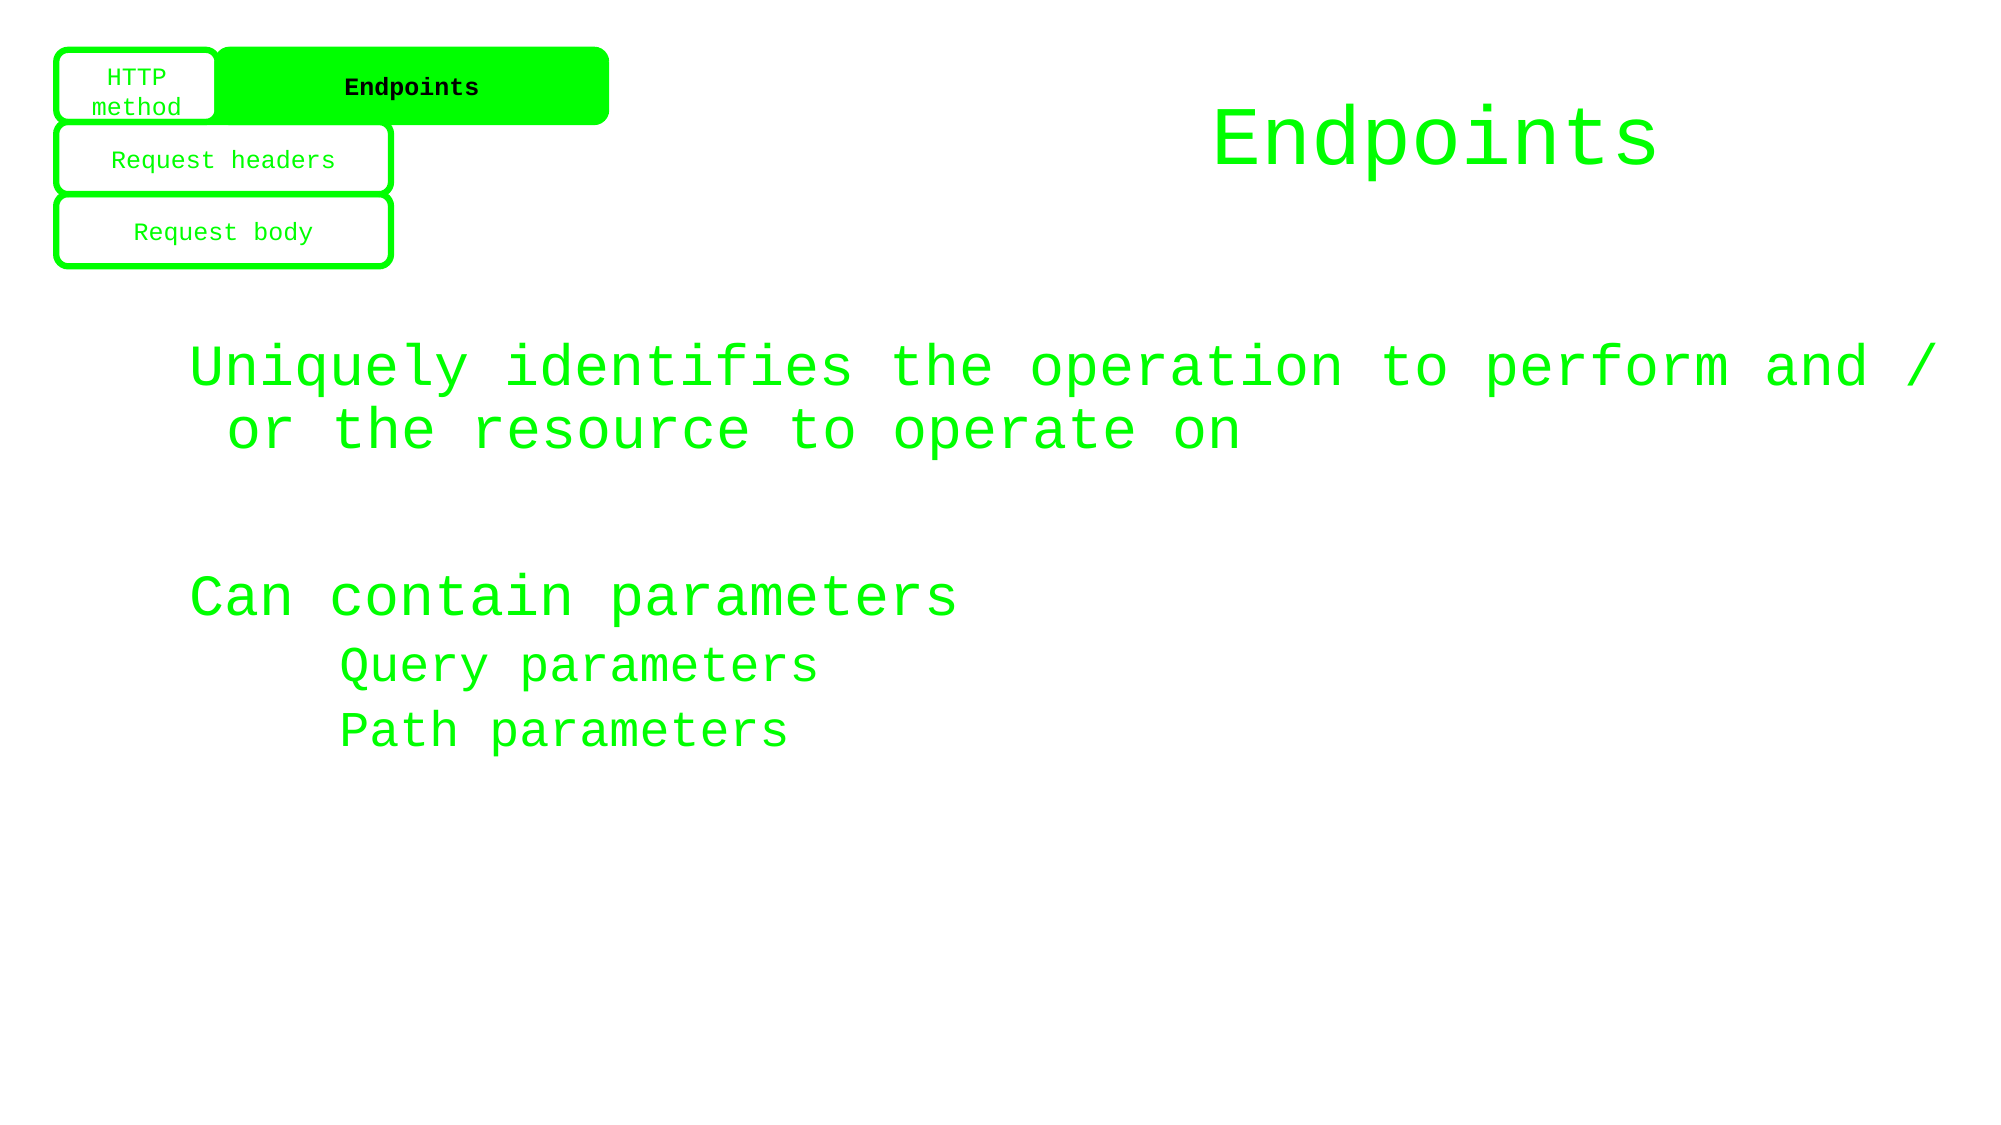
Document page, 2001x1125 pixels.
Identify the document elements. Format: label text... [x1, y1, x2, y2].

text_box Endpoints [873, 73, 2000, 190]
list Uniquely identifies the operation to perform and / or the resource to operate on Can contain parameters Query parameters Path parameters [136, 327, 1965, 1116]
text_box HTTP method [56, 49, 217, 122]
text_box Endpoints [217, 49, 607, 123]
text_box Request headers [56, 121, 392, 194]
text_box Request body [56, 194, 392, 267]
